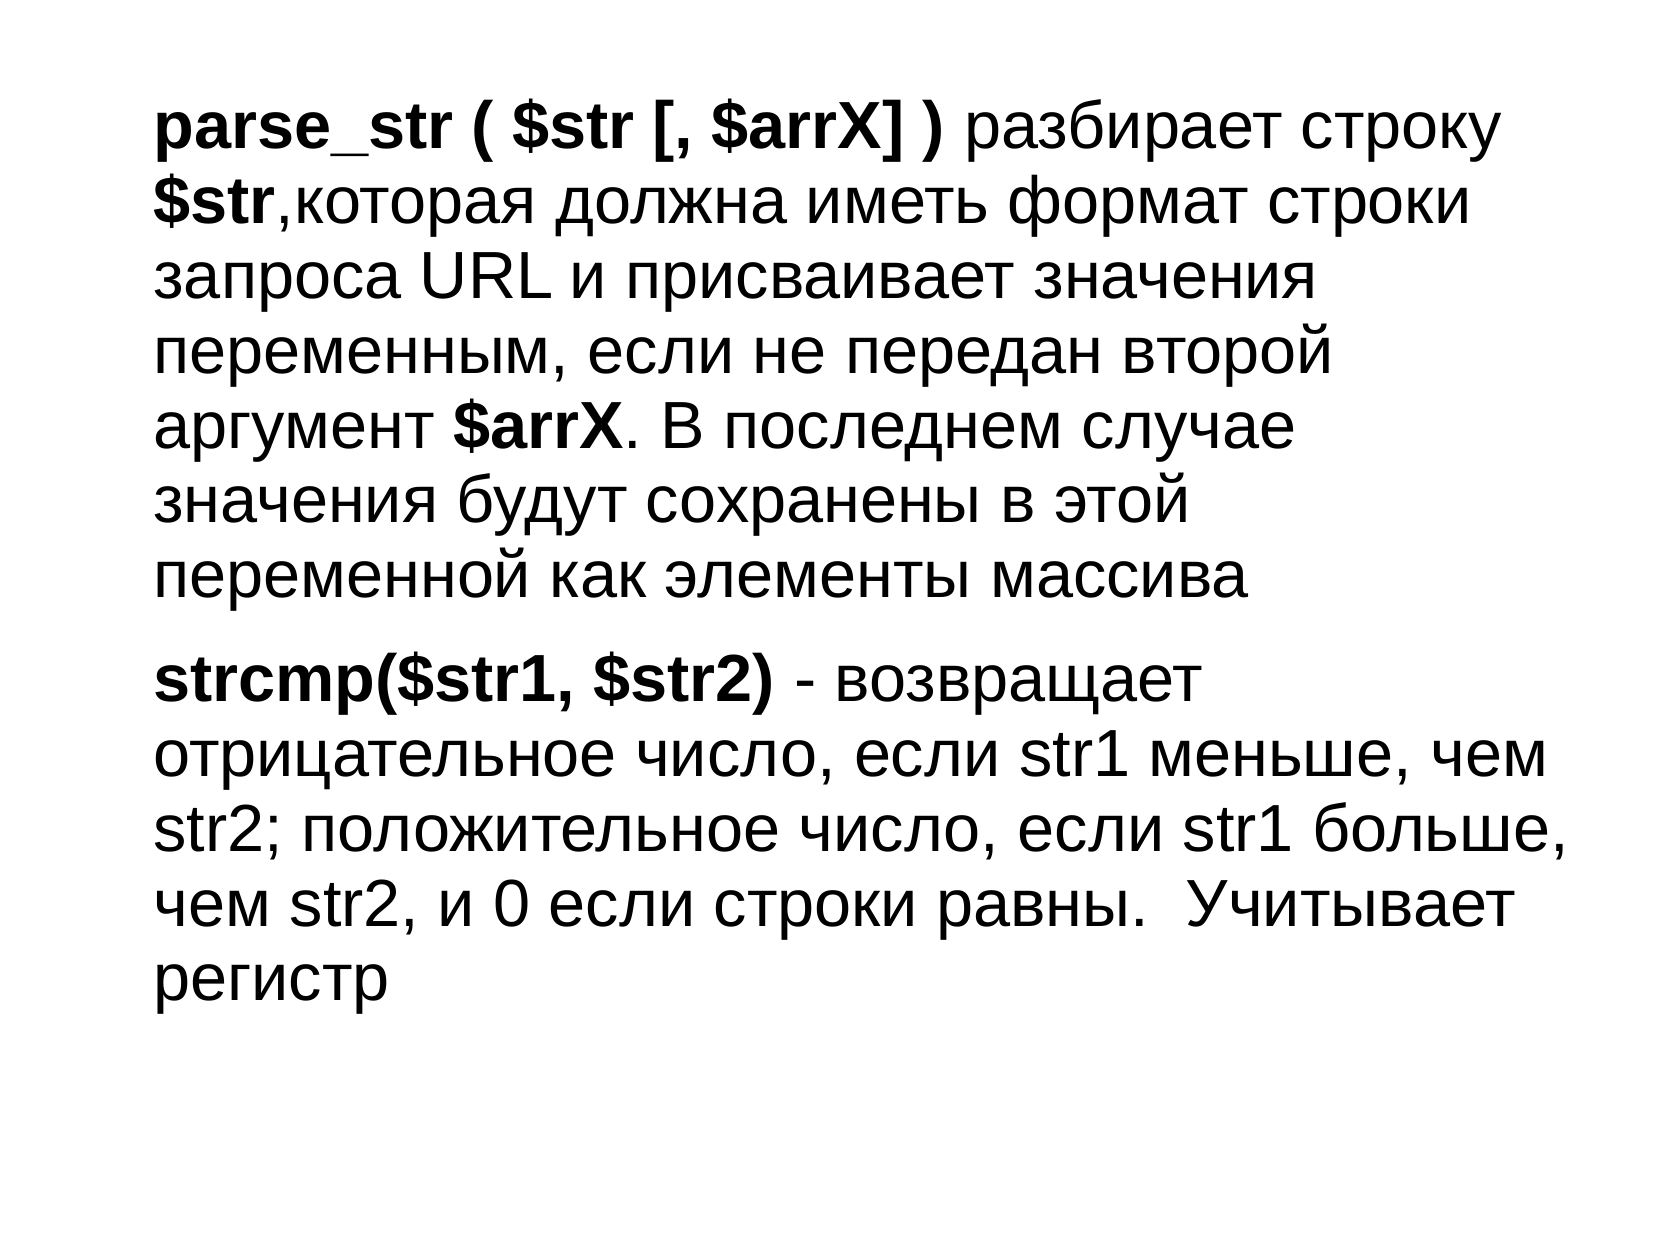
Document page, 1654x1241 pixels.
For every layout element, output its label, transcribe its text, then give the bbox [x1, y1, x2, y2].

list parse_str ( $str [, $arrX] ) разбирает строку $str,которая должна иметь формат строки запроса URL и присваивает значения переменным, если не передан второй аргумент $arrX. В последнем случае значения будут сохранены в этой переменной как элементы массива strcmp($str1, $str2) - возвращает отрицательное число, если str1 меньше, чем str2; положительное число, если str1 больше, чем str2, и 0 если строки равны. Учитывает регистр [82, 88, 1571, 1120]
